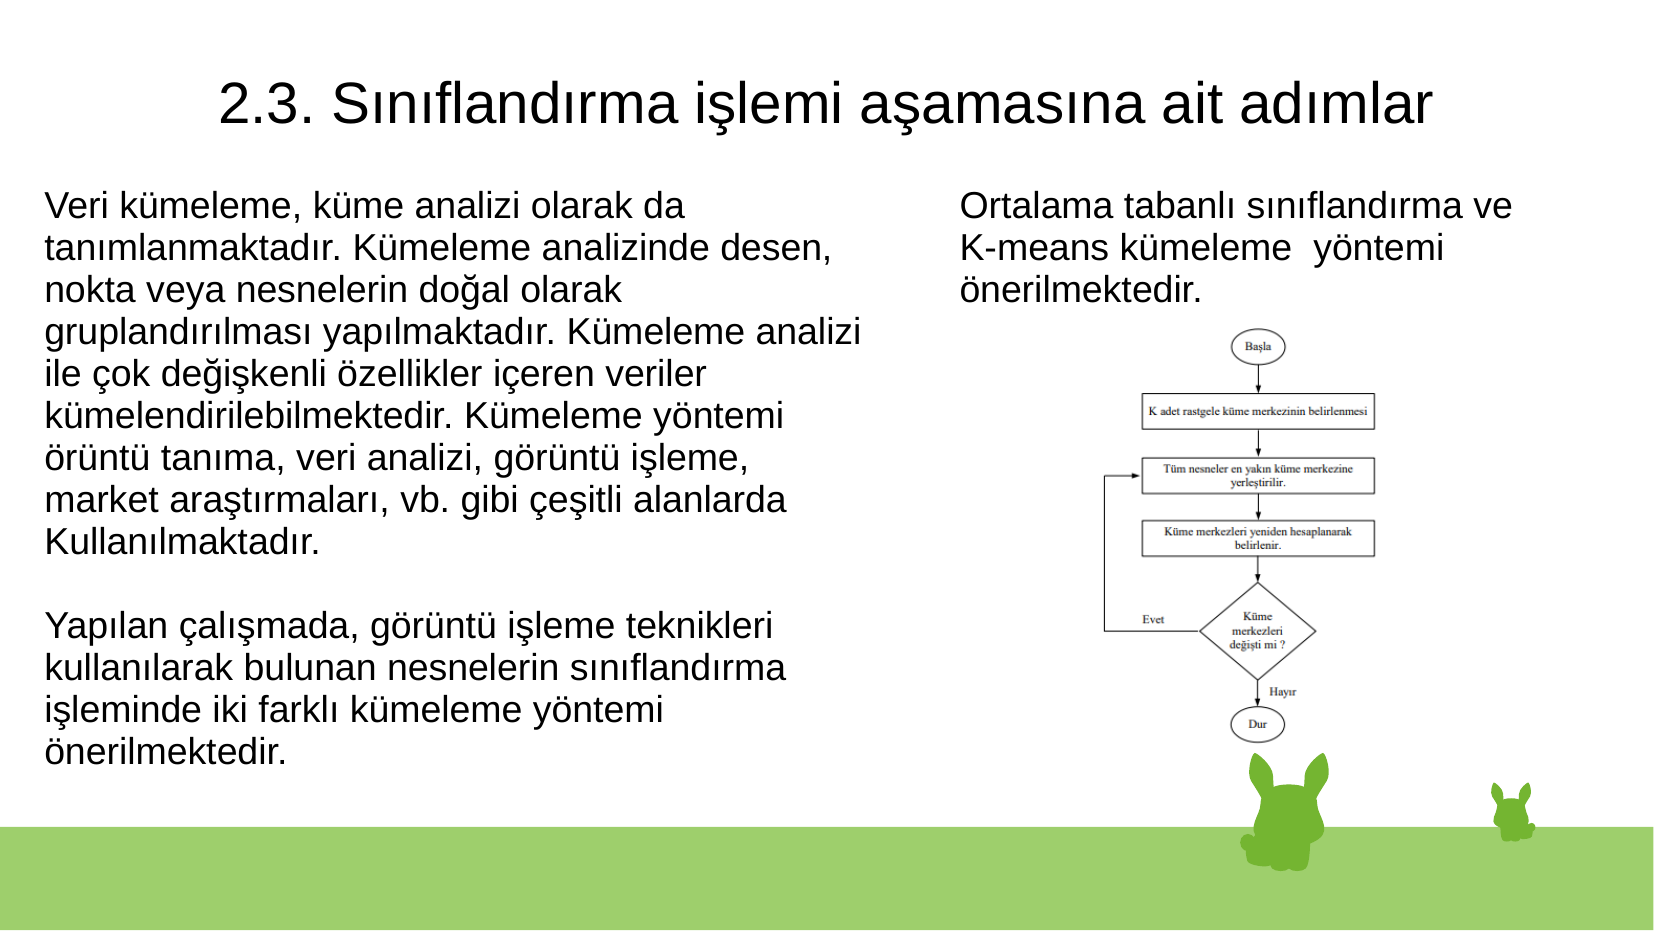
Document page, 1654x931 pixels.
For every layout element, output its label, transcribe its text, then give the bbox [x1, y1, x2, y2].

title 2.3. Sınıflandırma işlemi aşamasına ait adımlar [88, 29, 1565, 178]
text_box Veri kümeleme, küme analizi olarak da tanımlanmaktadır. Kümeleme analizinde desen, nokta veya nesnelerin doğal olarak gruplandırılması yapılmaktadır. Kümeleme analizi ile çok değişkenli özellikler içeren veriler kümelendirilebilmektedir. Kümeleme yöntemi örüntü tanıma, veri analizi, görüntü işleme, market araştırmaları, vb. gibi çeşitli alanlarda Kullanılmaktadır. Yapılan çalışmada, görüntü işleme teknikleri kullanılarak bulunan nesnelerin sınıflandırma işleminde iki farklı kümeleme yöntemi önerilmektedir. [29, 177, 886, 798]
picture [1062, 324, 1414, 751]
text_box Ortalama tabanlı sınıflandırma ve K-means kümeleme yöntemi önerilmektedir. [944, 177, 1565, 355]
